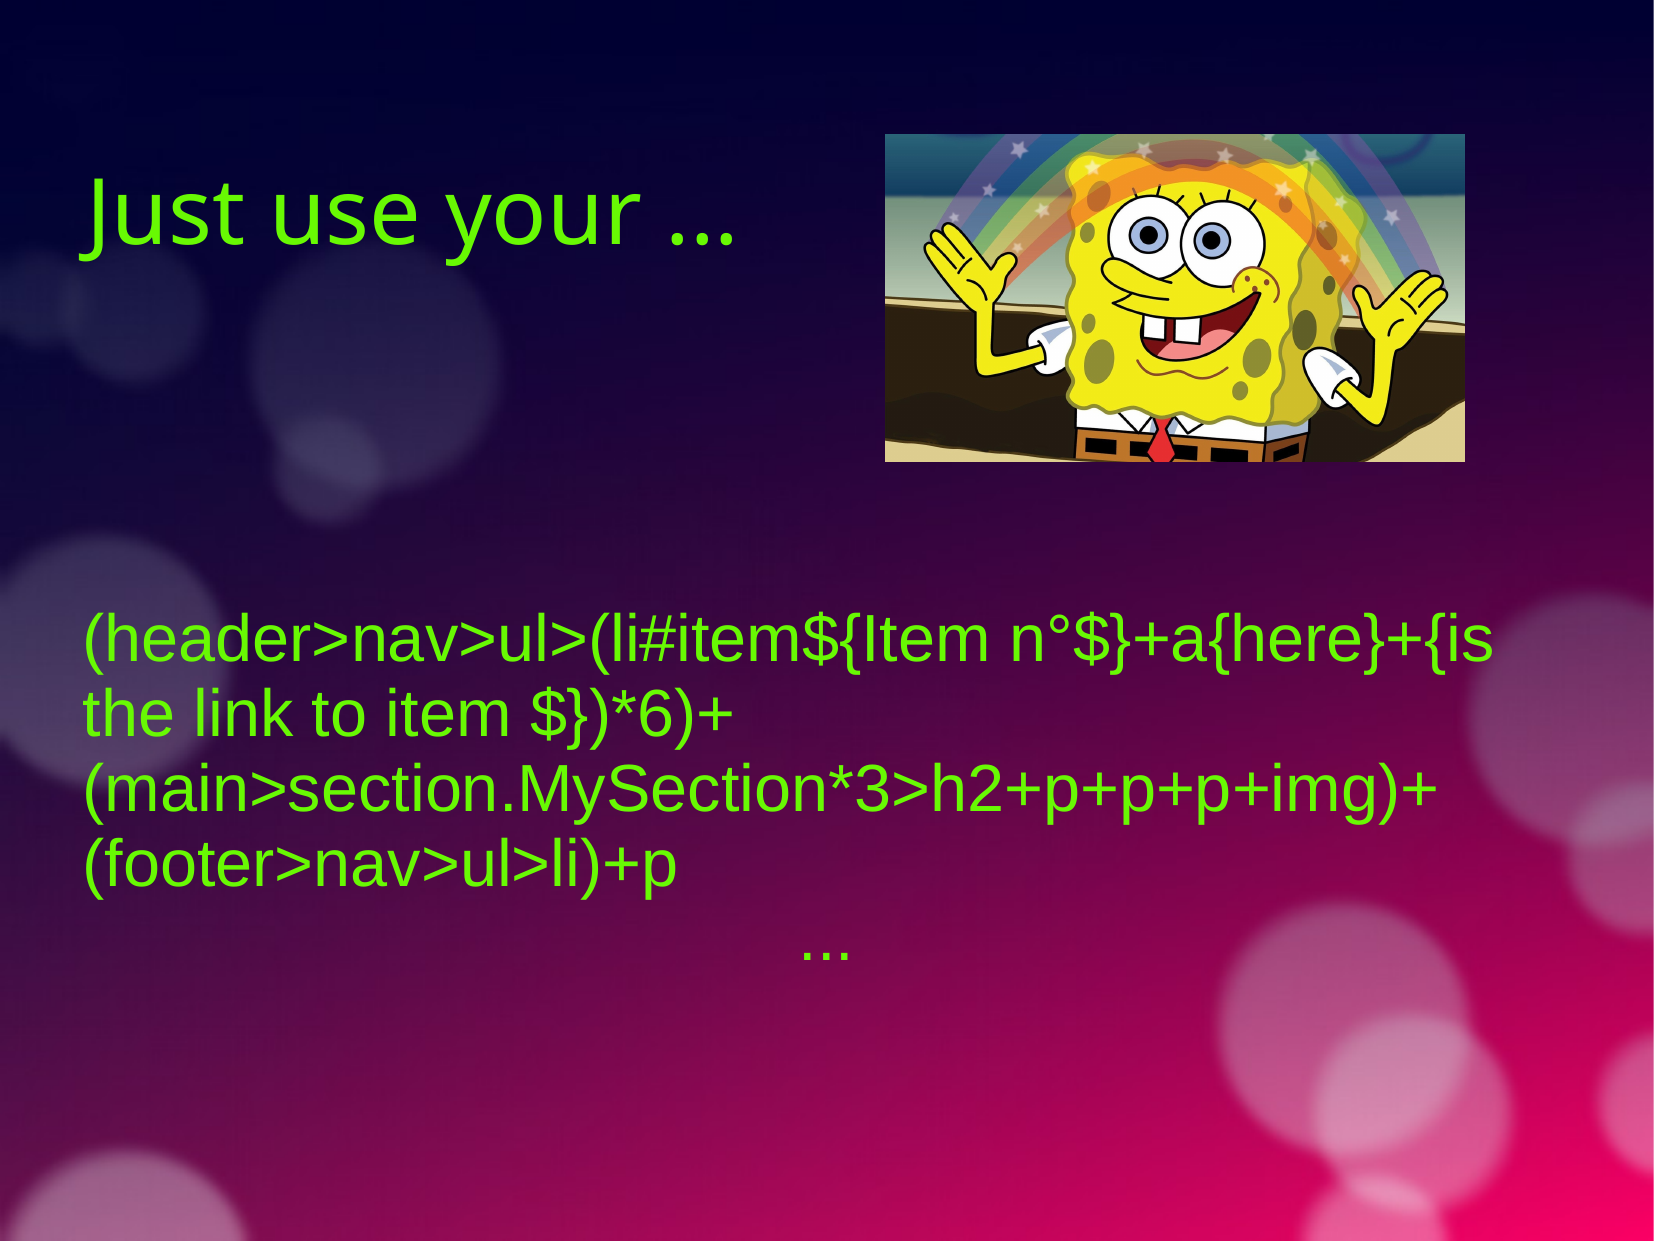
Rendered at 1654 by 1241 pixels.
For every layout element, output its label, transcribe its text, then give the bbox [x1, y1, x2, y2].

subtitle (header>nav>ul>(li#item${Item n°$}+a{here}+{is the link to item $})*6)+(main>section.MySection*3>h2+p+p+p+img)+(footer>nav>ul>li)+p ... [82, 566, 1571, 1010]
title Just use your ... [86, 105, 1576, 313]
picture [0, 0, 1654, 1241]
